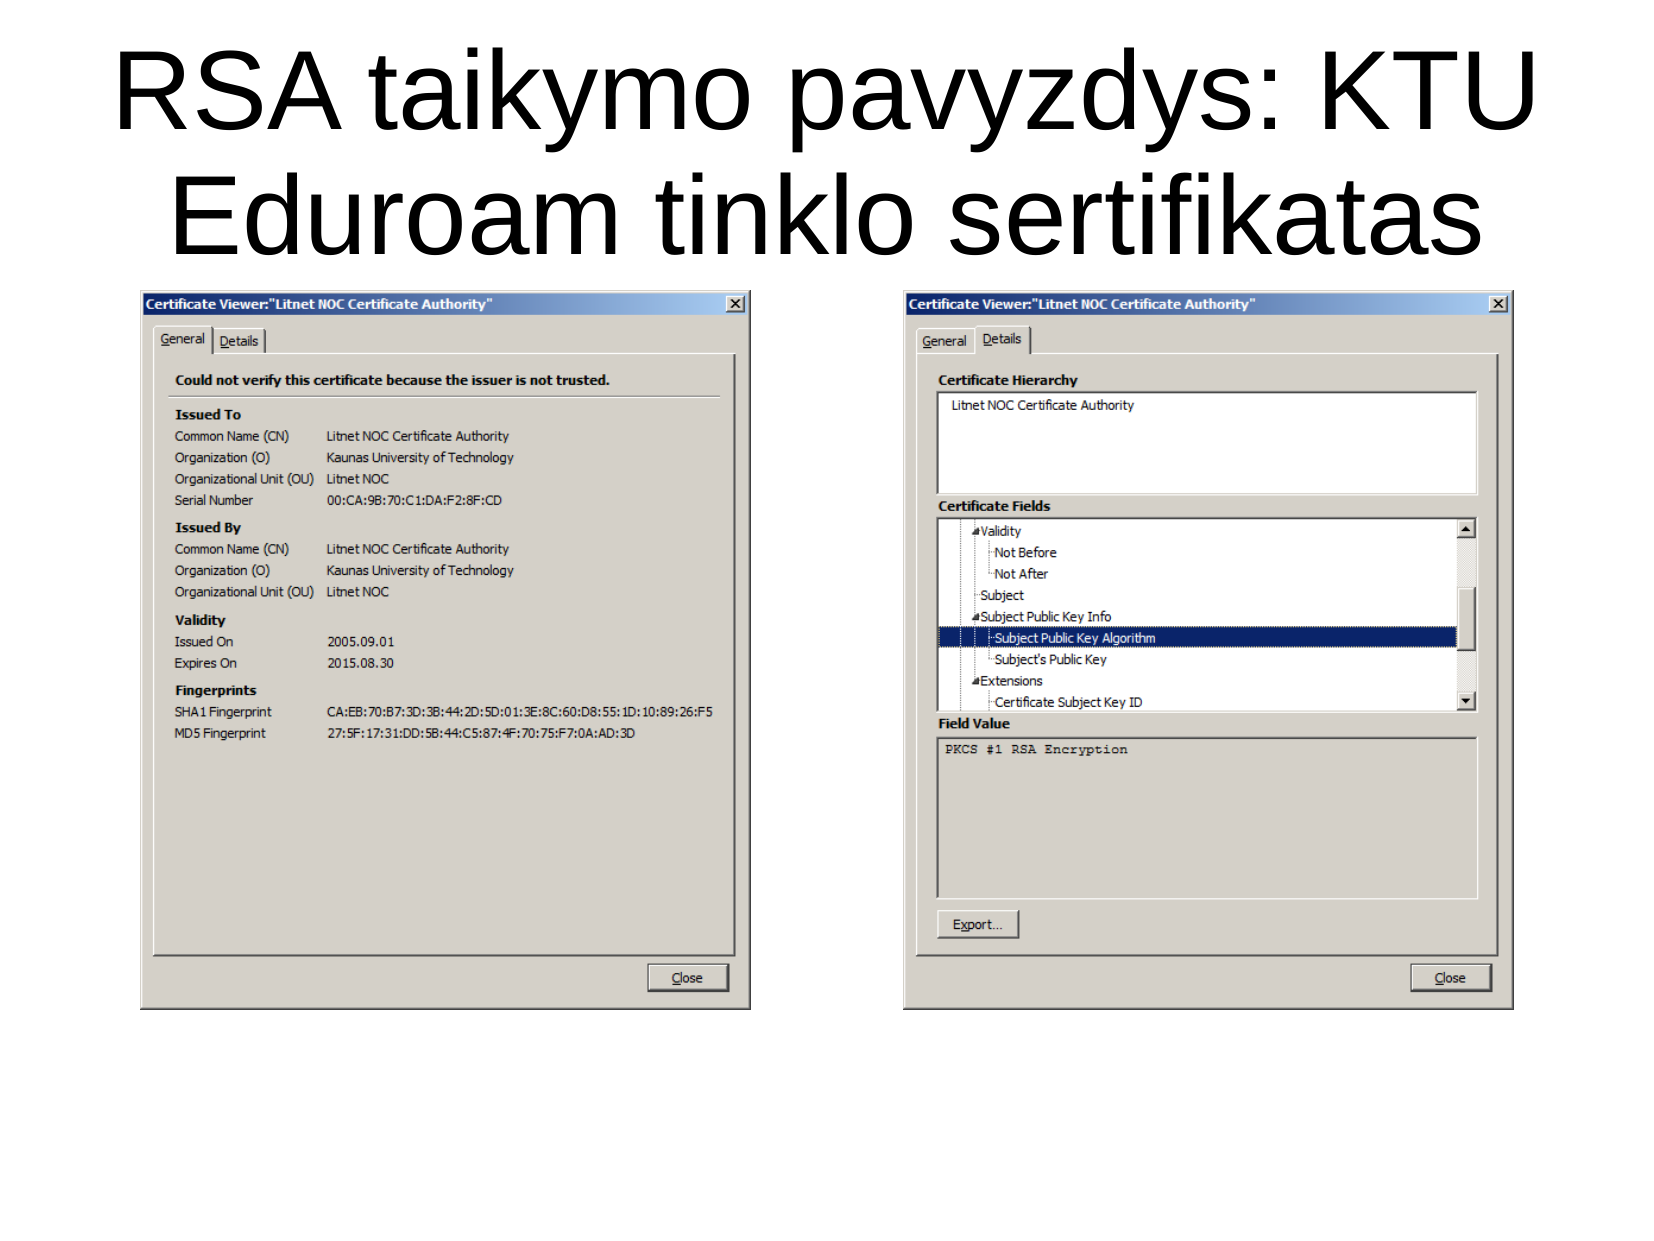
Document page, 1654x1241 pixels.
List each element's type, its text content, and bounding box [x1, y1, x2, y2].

picture [903, 290, 1514, 1010]
picture [140, 290, 751, 1010]
title RSA taikymo pavyzdys: KTU Eduroam tinklo sertifikatas [82, 27, 1571, 279]
